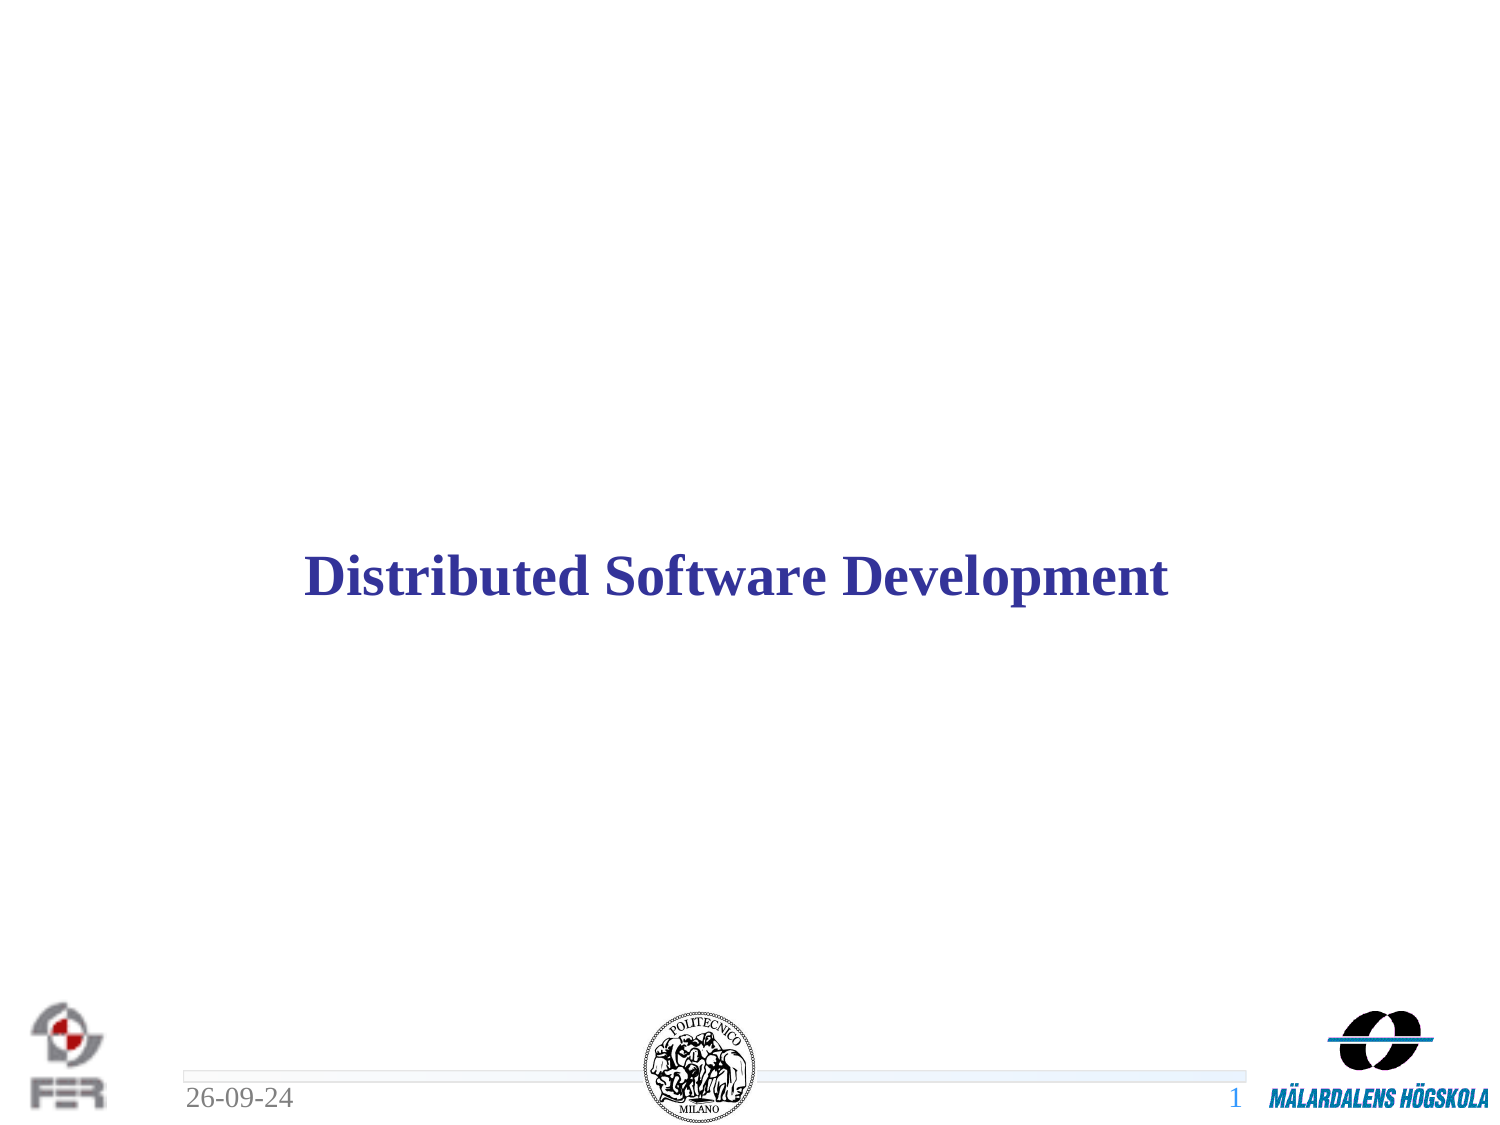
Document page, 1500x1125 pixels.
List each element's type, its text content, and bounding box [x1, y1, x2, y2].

text_box <numero> [1186, 1070, 1258, 1114]
picture [29, 987, 107, 1125]
text_box 13-11-28 [171, 1070, 396, 1114]
picture [643, 1011, 757, 1123]
text_box Distributed Software Development [76, 408, 1412, 799]
picture [1269, 1011, 1488, 1108]
picture [1435, 1096, 1441, 1104]
picture [1368, 1093, 1374, 1104]
picture [1454, 1091, 1459, 1108]
